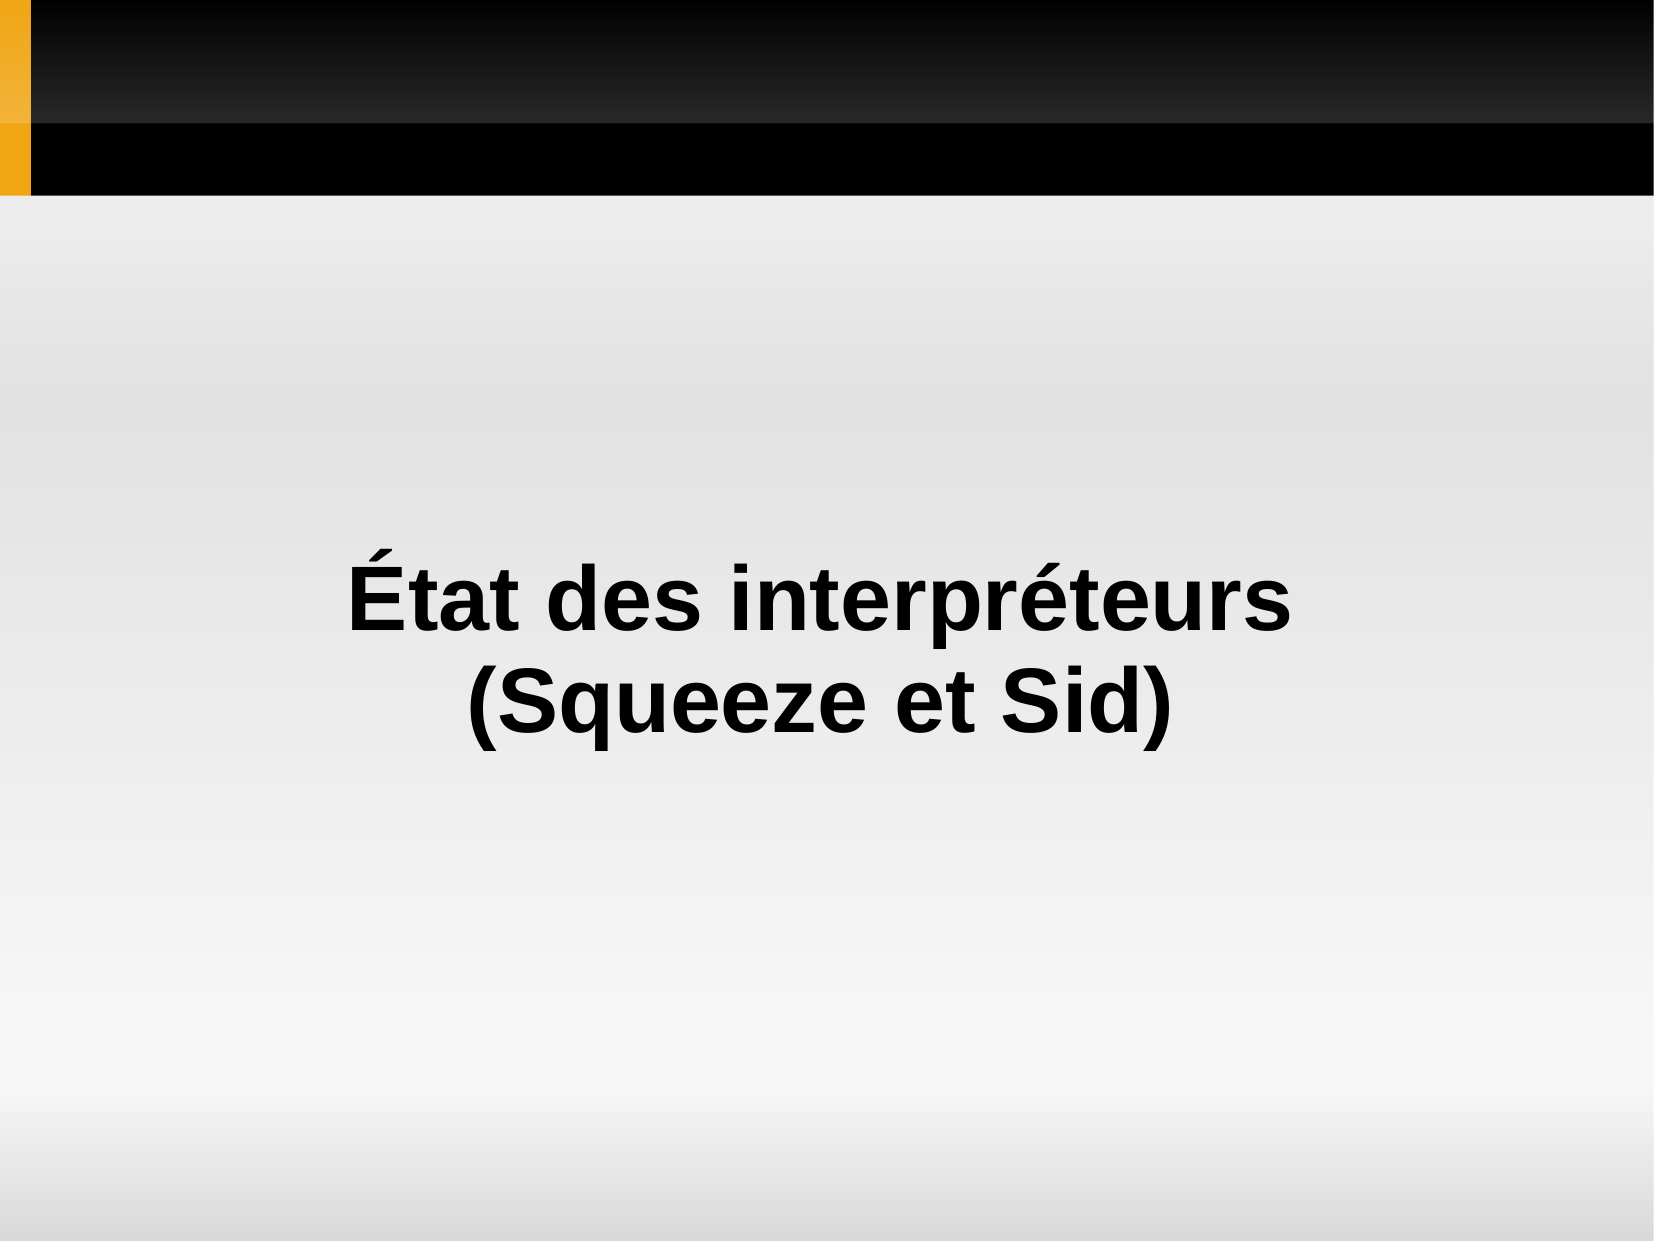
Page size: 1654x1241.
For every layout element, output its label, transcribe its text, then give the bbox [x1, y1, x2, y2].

title État des interpréteurs (Squeeze et Sid) [76, 545, 1565, 754]
picture [0, 0, 1654, 1241]
